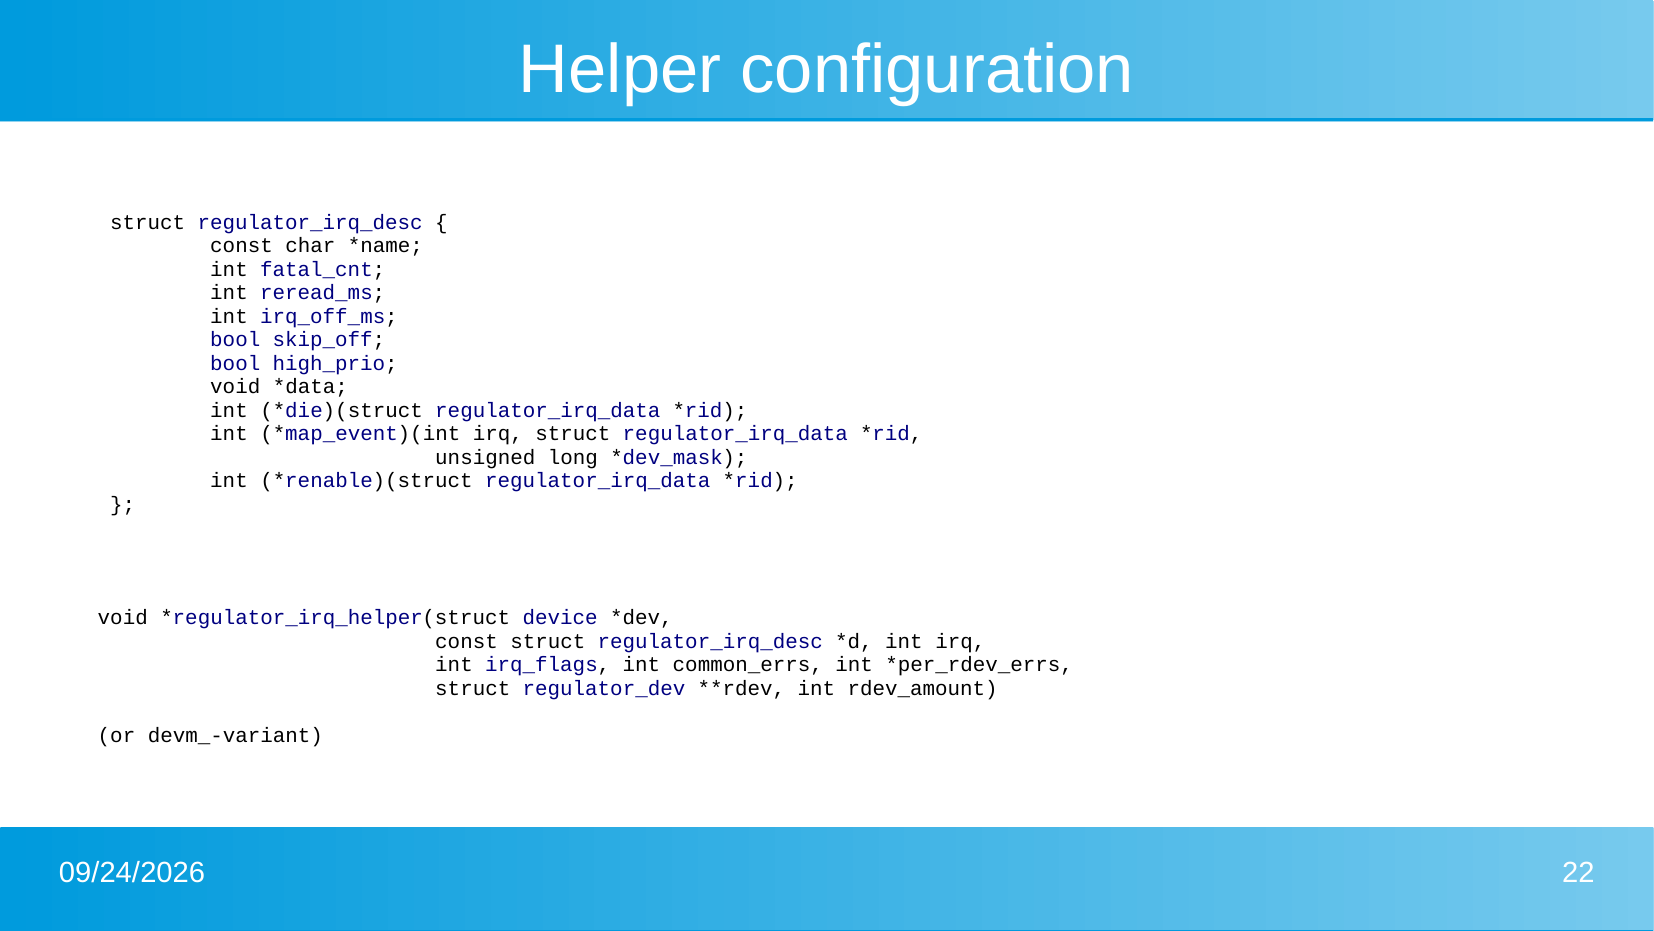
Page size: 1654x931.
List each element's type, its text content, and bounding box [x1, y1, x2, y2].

list [58, 177, 1595, 768]
text_box void *regulator_irq_helper(struct device *dev, const struct regulator_irq_desc *d, int irq, int irq_flags, int common_errs, int *per_rdev_errs, struct regulator_dev **rdev, int rdev_amount) (or devm_-variant) [82, 600, 1088, 709]
text_box struct regulator_irq_desc { const char *name; int fatal_cnt; int reread_ms; int irq_off_ms; bool skip_off; bool high_prio; void *data; int (*die)(struct regulator_irq_data *rid); int (*map_event)(int irq, struct regulator_irq_data *rid, unsigned long *dev_mask); int (*renable)(struct regulator_irq_data *rid); }; [95, 204, 938, 526]
title Helper configuration [58, 0, 1595, 146]
